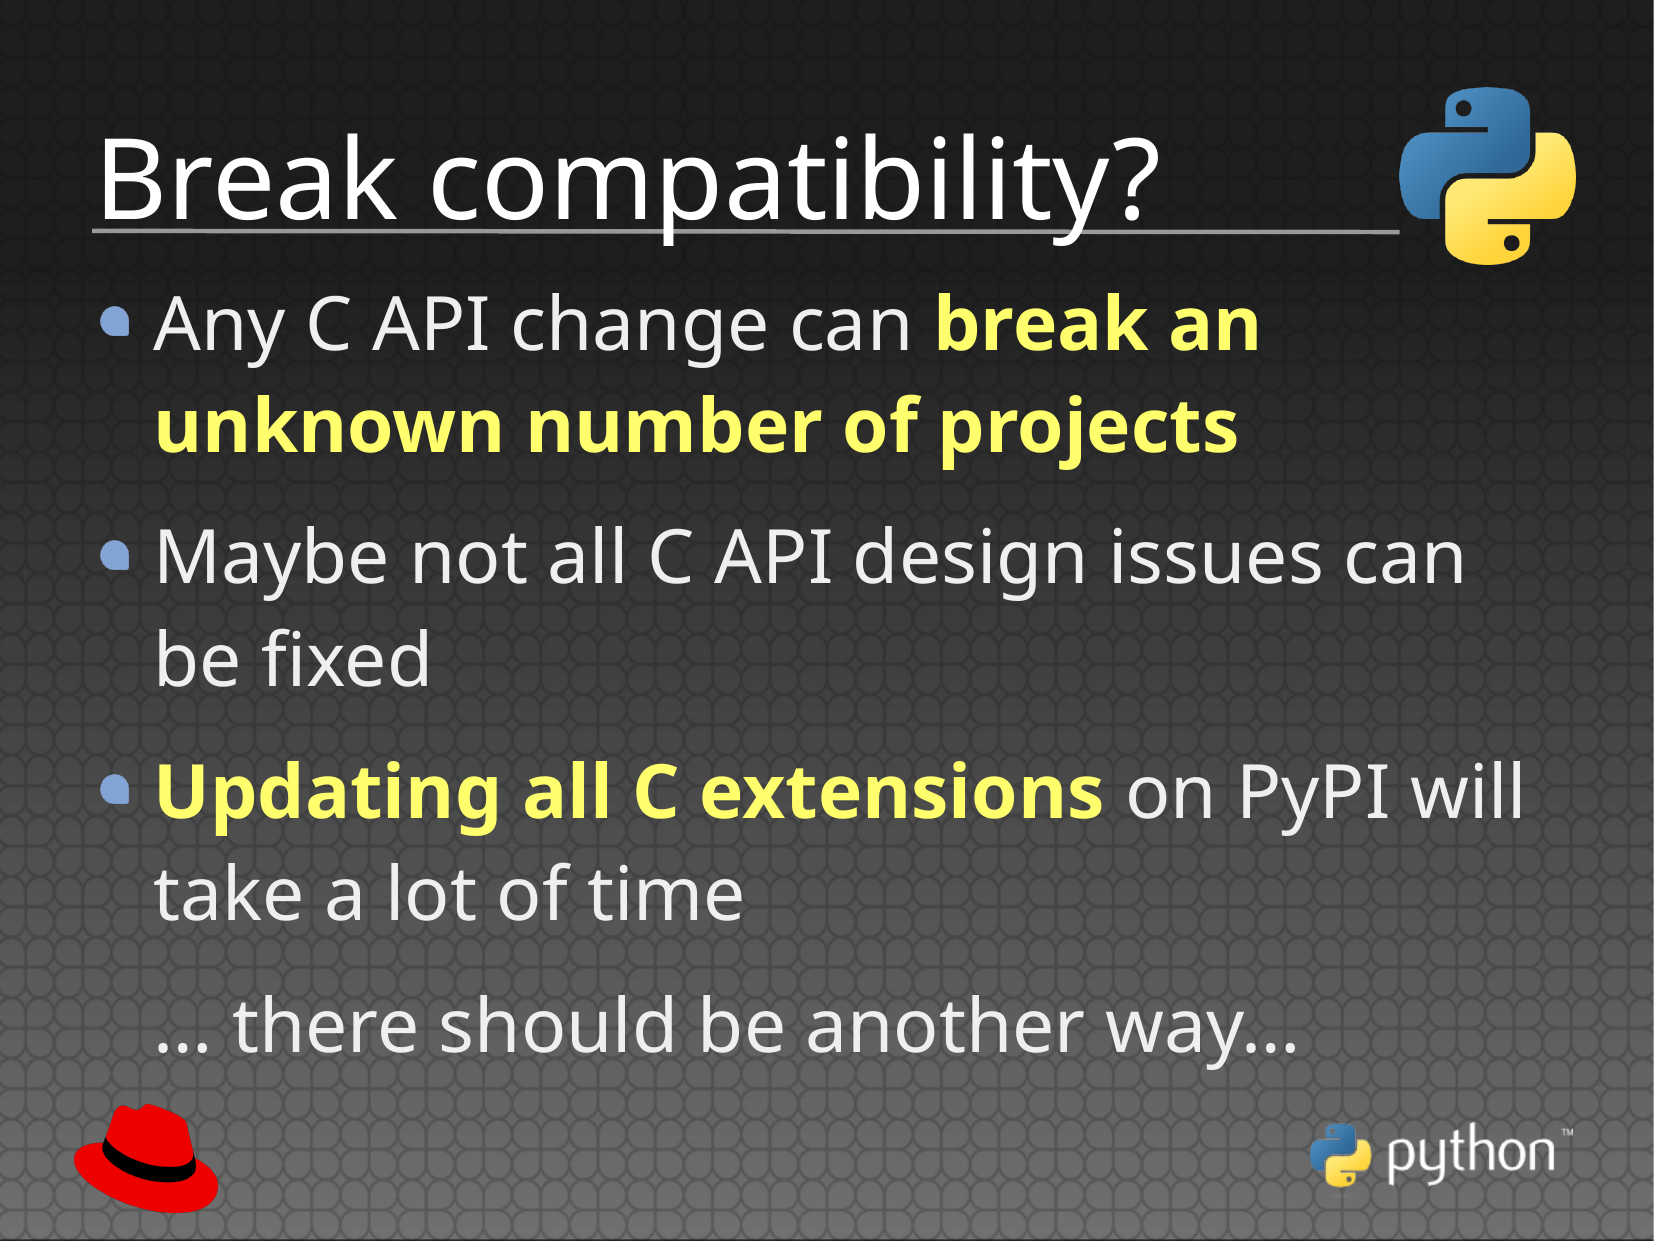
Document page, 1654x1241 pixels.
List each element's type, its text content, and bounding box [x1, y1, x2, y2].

list Any C API change can break an unknown number of projects Maybe not all C API design issues can be fixed Updating all C extensions on PyPI will take a lot of time … there should be another way… [82, 269, 1573, 1118]
title Break compatibility? [94, 100, 1426, 251]
picture [0, 0, 1654, 1241]
